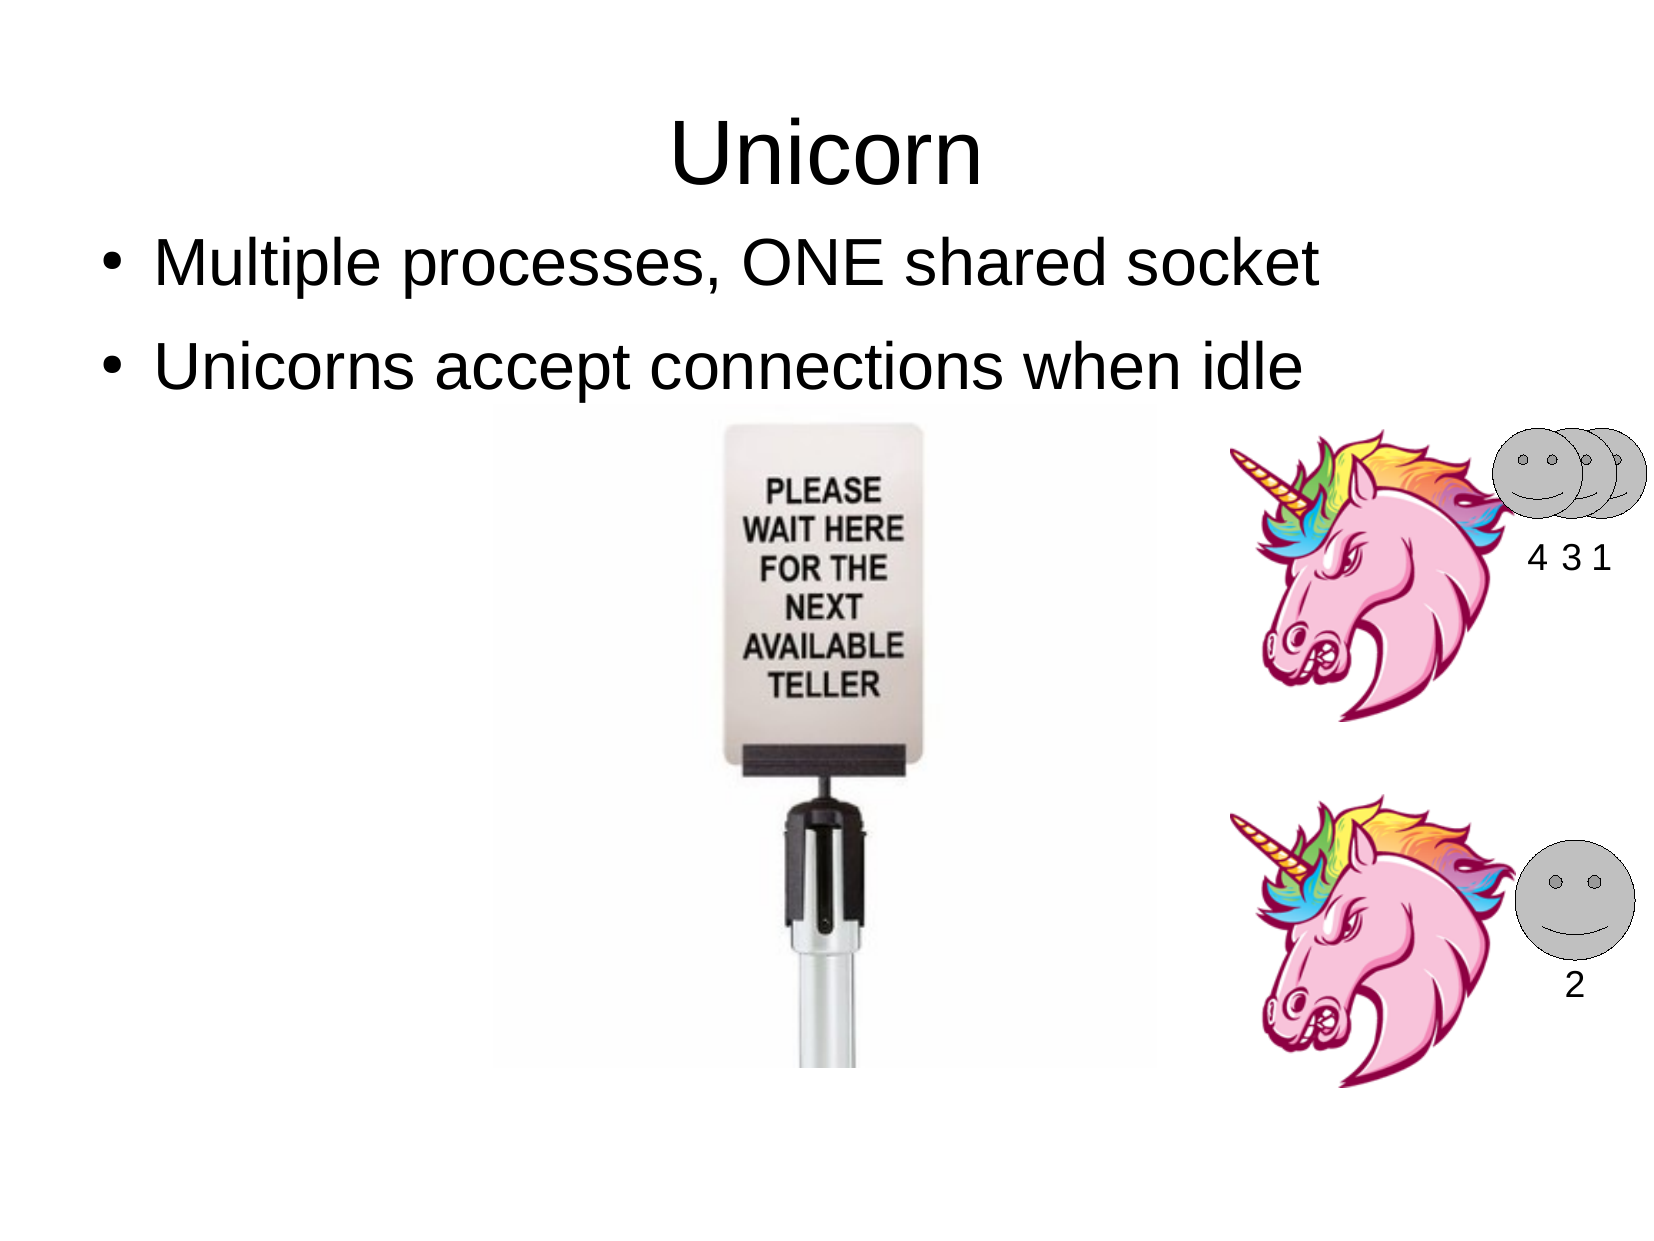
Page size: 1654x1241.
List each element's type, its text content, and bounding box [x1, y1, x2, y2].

list Multiple processes, ONE shared socket Unicorns accept connections when idle [82, 225, 1571, 1044]
text_box 3 [1571, 428, 1617, 519]
text_box 1 [1587, 428, 1647, 519]
picture [493, 1044, 1157, 1068]
text_box 2 [1571, 840, 1636, 961]
picture [1230, 1044, 1516, 1088]
text_box 4 [1571, 443, 1583, 504]
title Unicorn [82, 49, 1571, 225]
